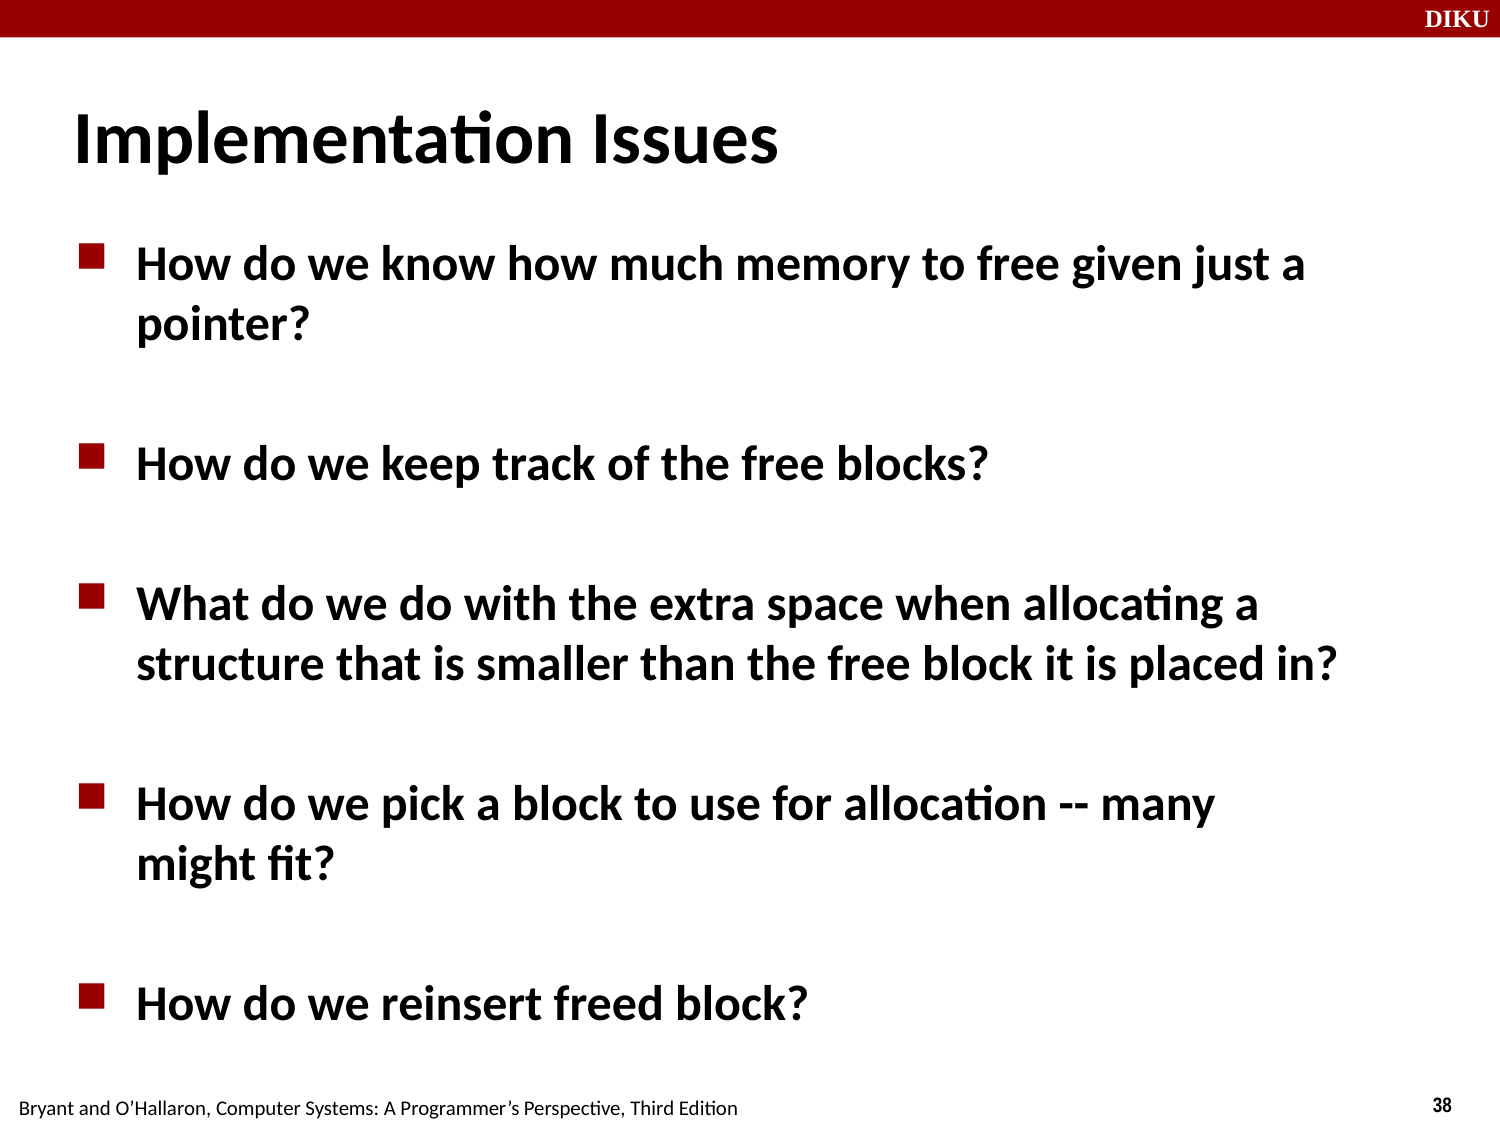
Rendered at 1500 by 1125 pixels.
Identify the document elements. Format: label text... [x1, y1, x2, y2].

text_box Implementation Issues [58, 71, 1304, 197]
text_box How do we know how much memory to free given just a pointer? How do we keep track of the free blocks? What do we do with the extra space when allocating a structure that is smaller than the free block it is placed in? How do we pick a block to use for allocation -- many might fit? How do we reinsert freed block? [65, 223, 1361, 1039]
